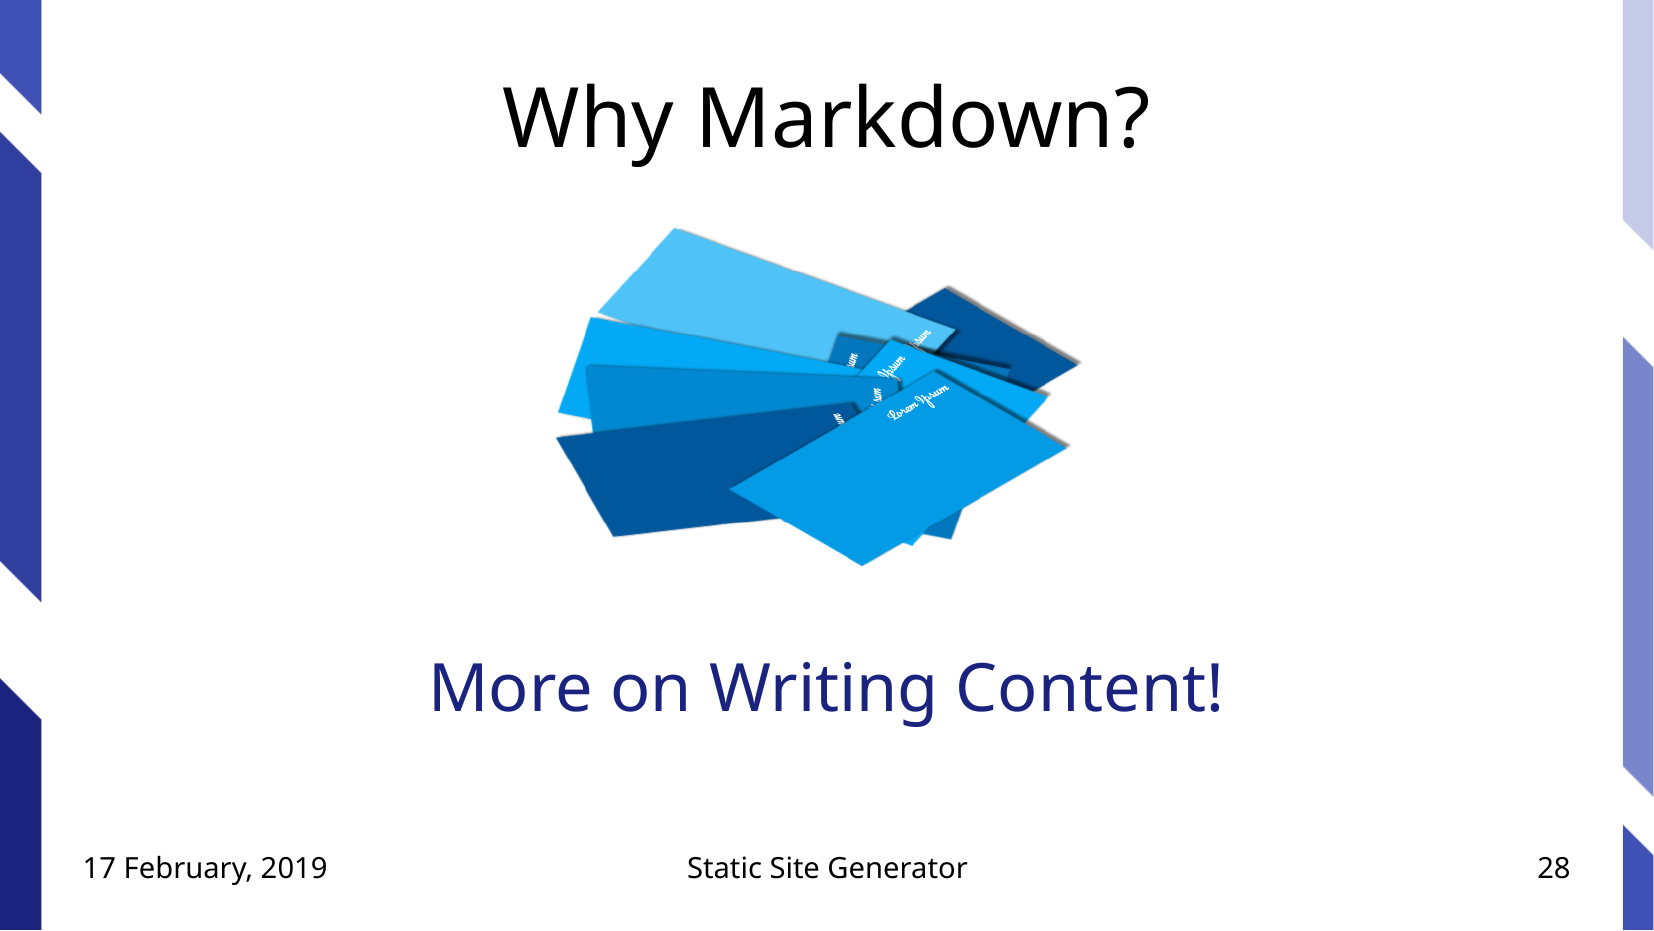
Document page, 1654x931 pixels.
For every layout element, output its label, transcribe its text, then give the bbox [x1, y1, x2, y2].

text_box More on Writing Content! [82, 615, 1571, 758]
title Why Markdown? [82, 37, 1571, 193]
picture [0, 0, 1654, 930]
